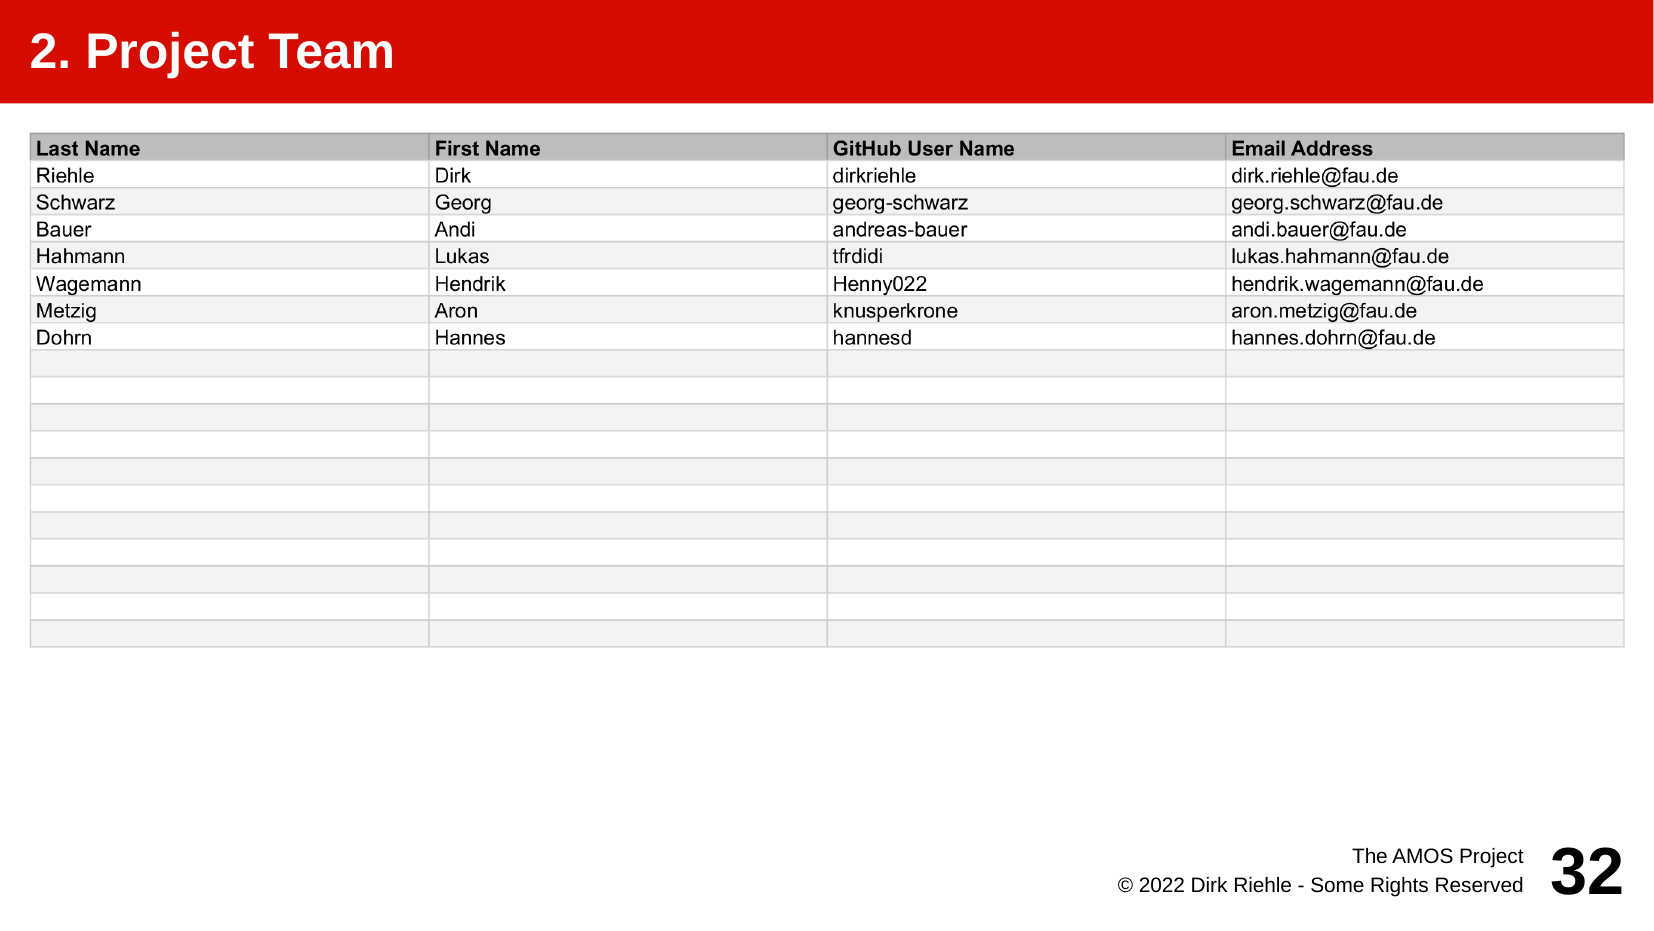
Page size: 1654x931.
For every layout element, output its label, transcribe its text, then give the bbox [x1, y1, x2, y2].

title 2. Project Team [0, 0, 1654, 104]
picture [29, 132, 1625, 648]
